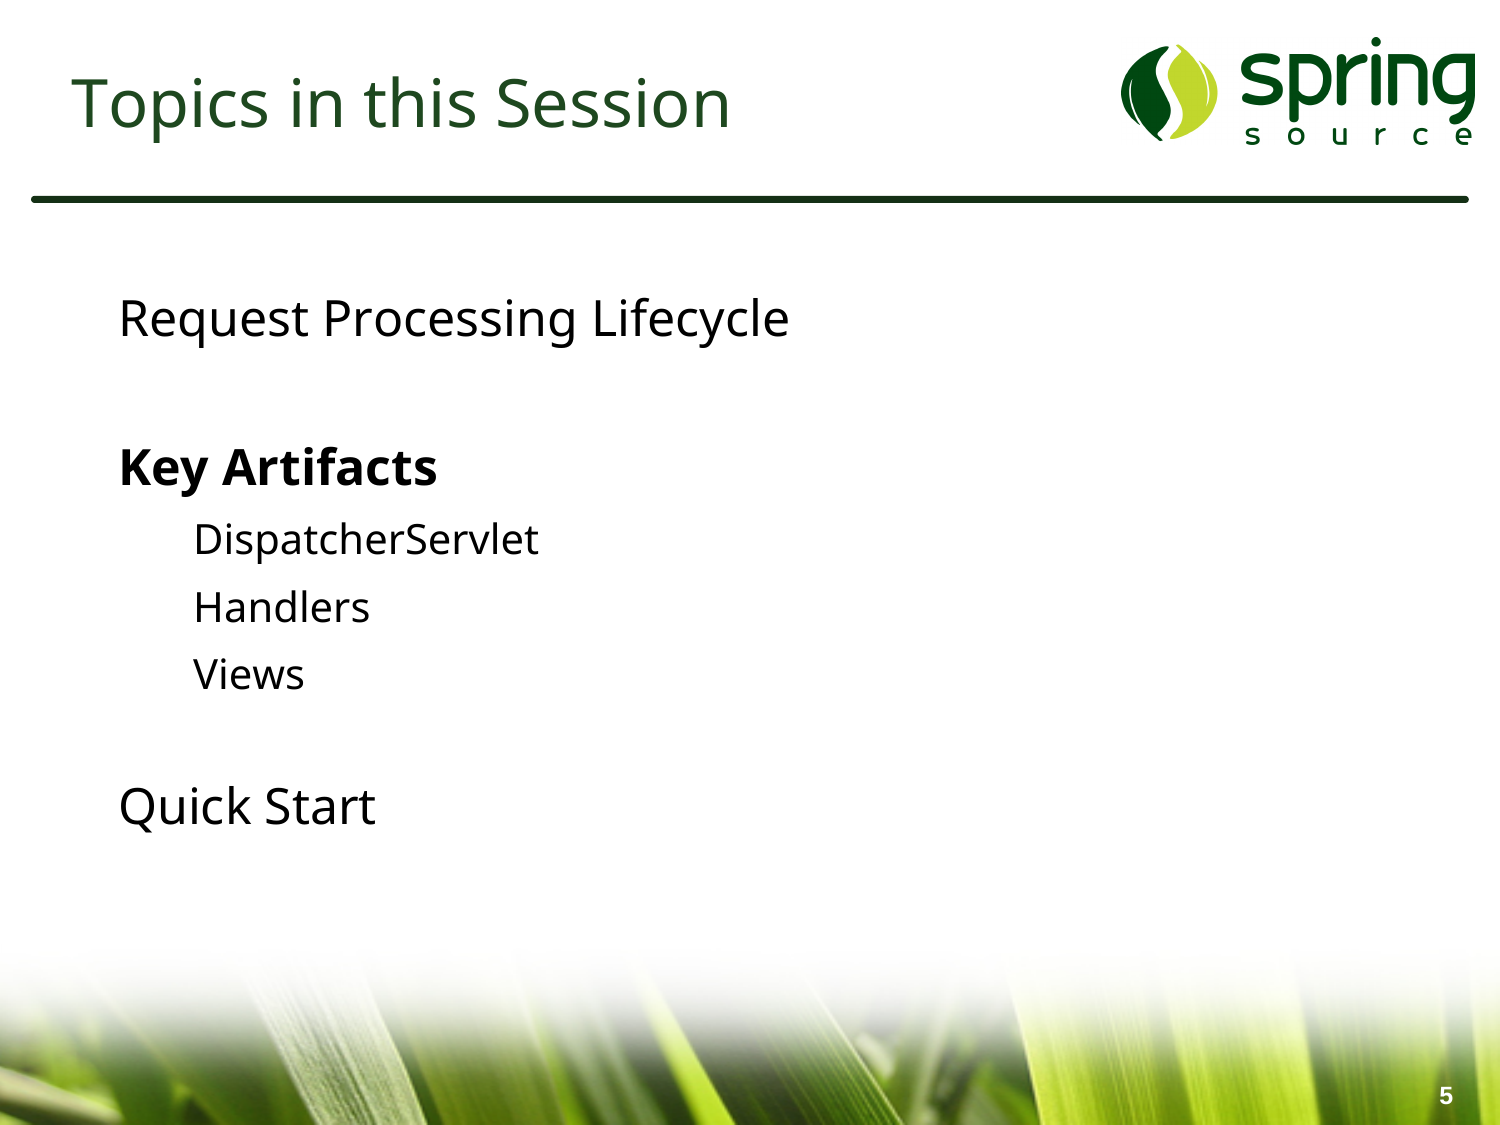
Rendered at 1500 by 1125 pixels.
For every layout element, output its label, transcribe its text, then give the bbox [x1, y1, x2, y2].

title Topics in this Session [56, 48, 1089, 212]
picture [1121, 37, 1475, 145]
list Request Processing Lifecycle Key Artifacts DispatcherServlet Handlers Views Quick Start [103, 275, 1394, 938]
picture [0, 944, 1500, 1125]
